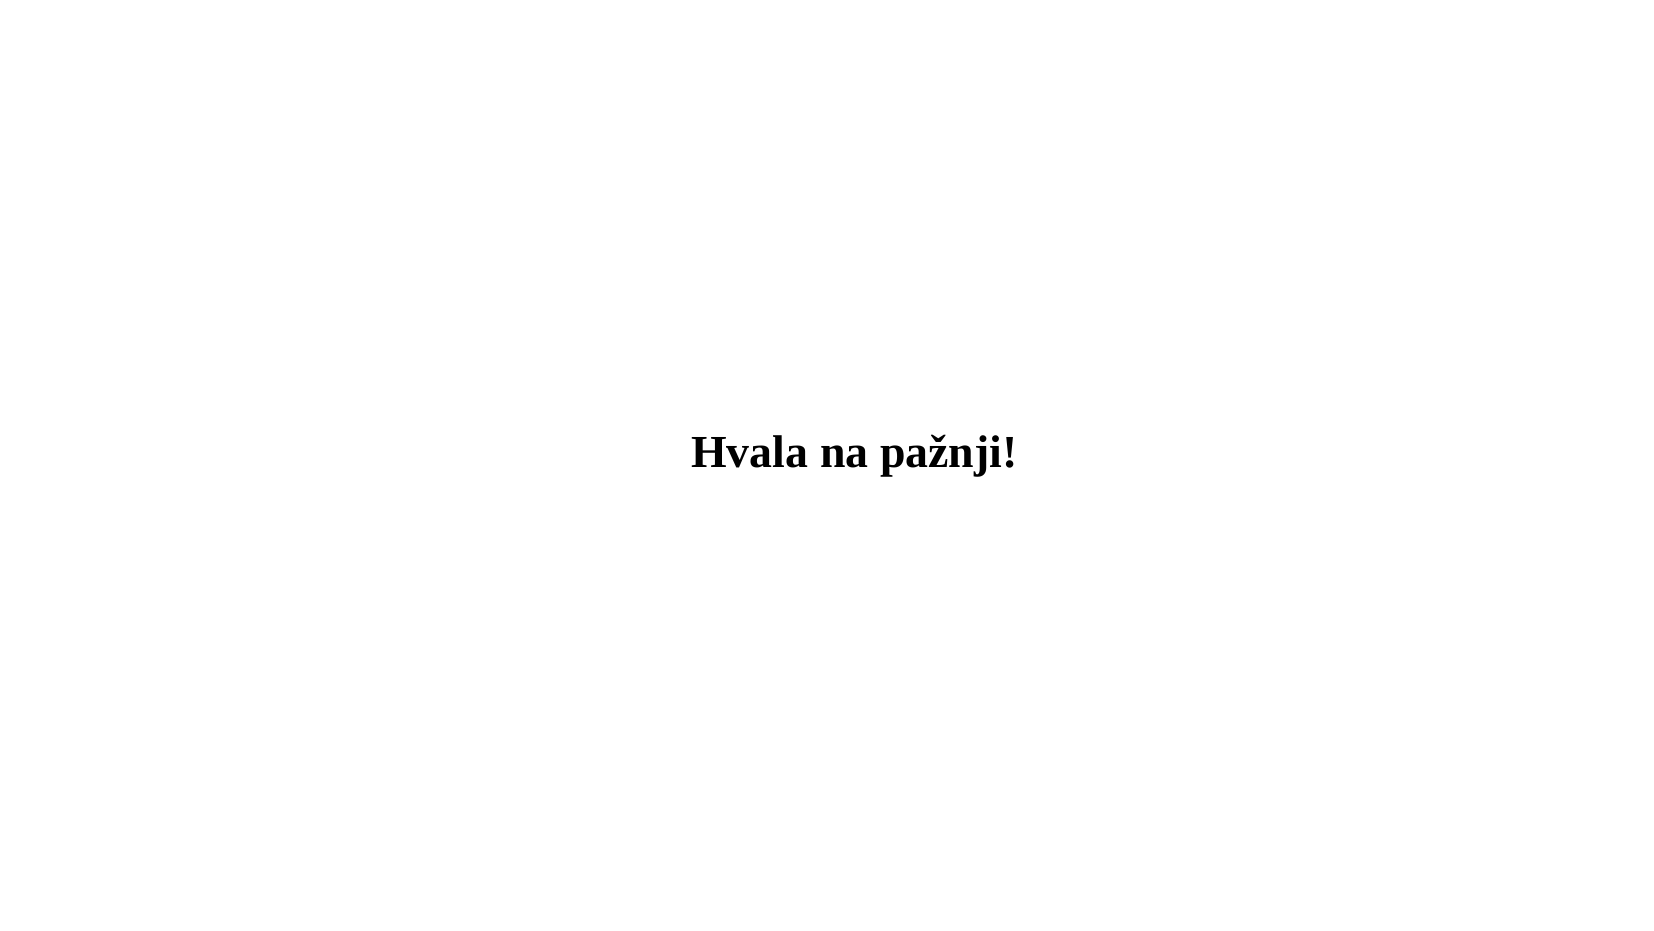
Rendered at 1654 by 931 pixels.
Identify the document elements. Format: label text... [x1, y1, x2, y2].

title Hvala na pažnji! [75, 375, 1564, 531]
